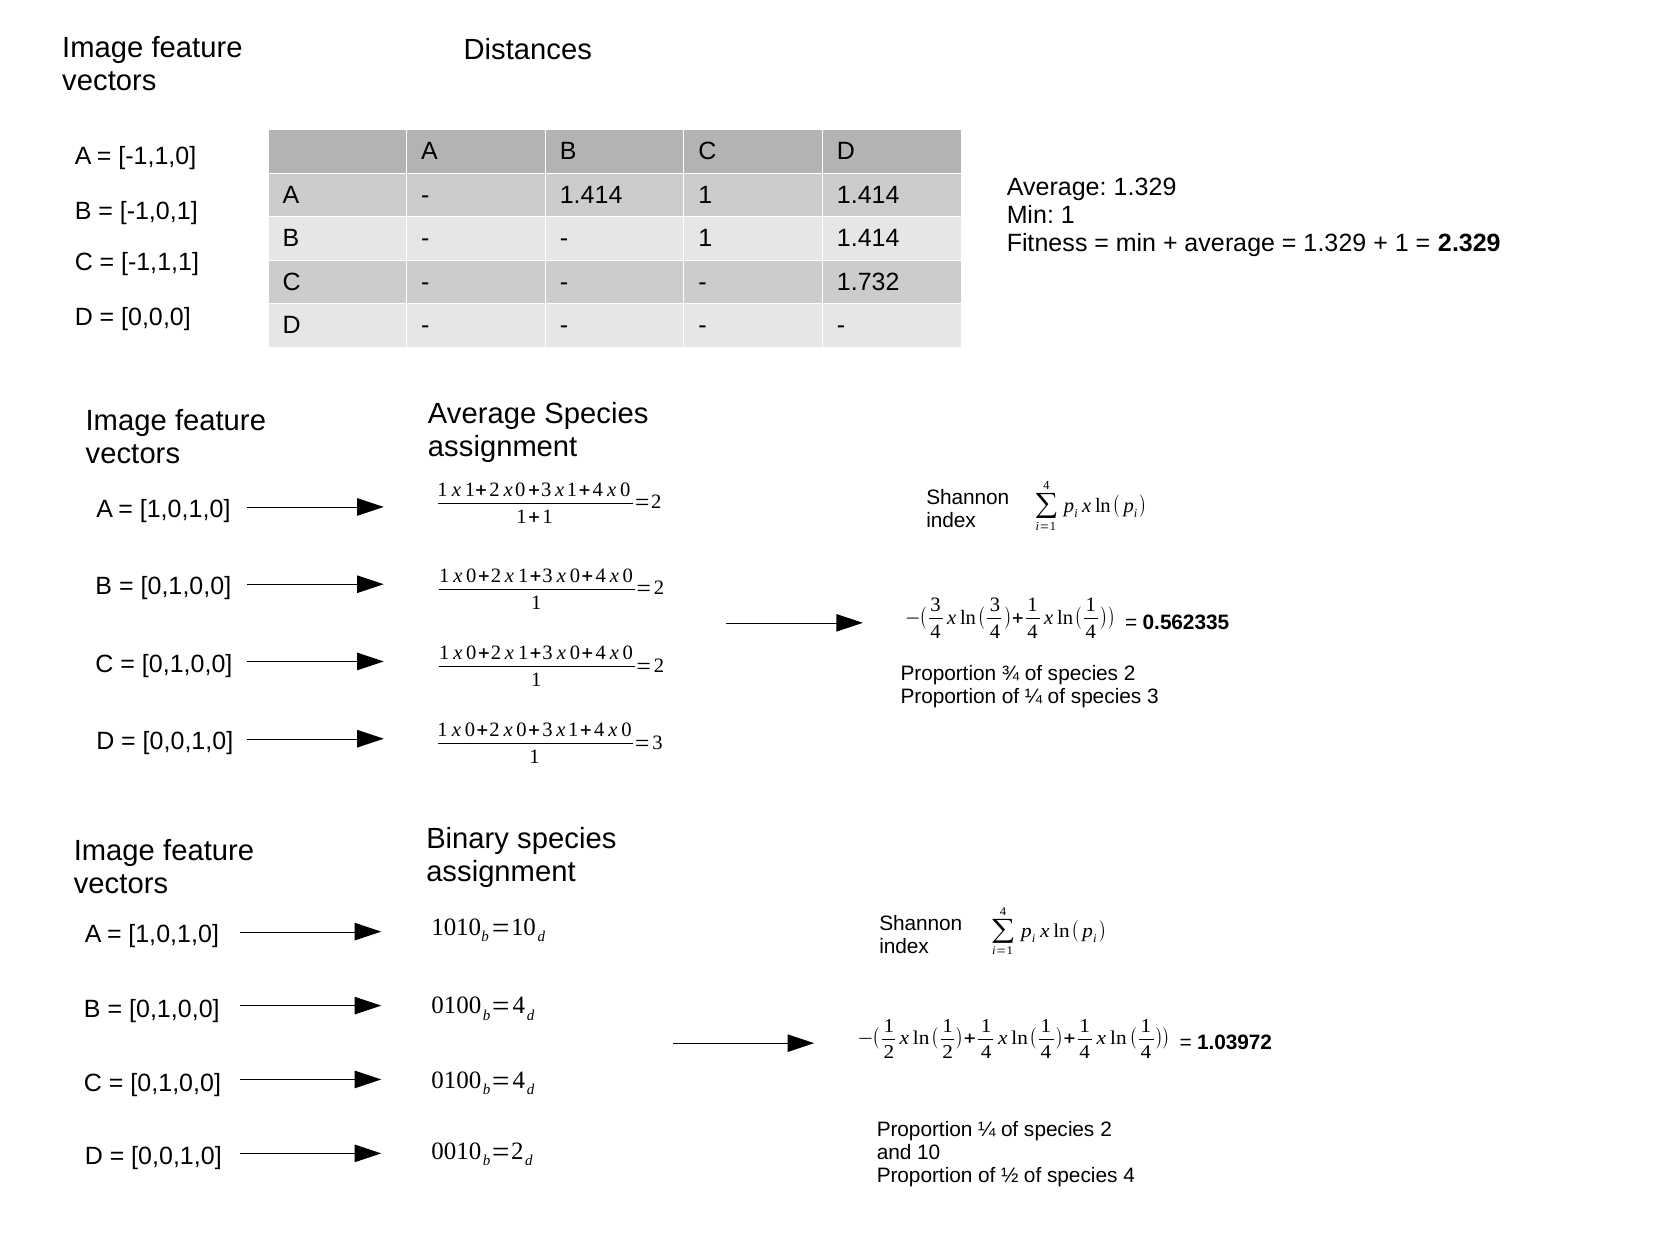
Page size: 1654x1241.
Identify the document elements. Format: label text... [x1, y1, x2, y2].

table_cell - [407, 174, 545, 216]
chart [431, 718, 668, 768]
text_box B = [-1,0,1] [60, 188, 268, 233]
text_box Image feature vectors [59, 826, 301, 907]
text_box Shannon index [864, 904, 986, 971]
table_cell - [407, 304, 545, 347]
text_box B = [0,1,0,0] [80, 564, 344, 608]
table_cell 1 [684, 174, 822, 216]
chart [899, 593, 1120, 643]
chart [432, 641, 669, 691]
chart [425, 992, 541, 1024]
table_cell - [546, 261, 683, 303]
table_cell - [823, 304, 961, 347]
table_cell - [407, 261, 545, 303]
chart [425, 913, 552, 945]
table_cell - [407, 217, 545, 260]
text_box Proportion ¼ of species 2 and 10 Proportion of ½ of species 4 [862, 1110, 1164, 1241]
table_cell - [546, 304, 683, 347]
chart [851, 1015, 1175, 1062]
text_box Image feature vectors [47, 23, 331, 104]
chart [986, 904, 1111, 958]
text_box D = [0,0,1,0] [81, 719, 355, 763]
table_cell C [269, 261, 406, 303]
table_cell B [269, 217, 406, 260]
table_cell A [269, 174, 406, 216]
chart [425, 1137, 540, 1170]
text_box C = [-1,1,1] [60, 240, 268, 284]
table_cell - [684, 261, 822, 303]
text_box A = [-1,1,0] [60, 134, 268, 178]
text_box Image feature vectors [70, 396, 306, 478]
table_cell 1.414 [823, 217, 961, 260]
text_box Average Species assignment [413, 389, 736, 482]
table_cell 1.414 [823, 174, 961, 216]
table_cell - [684, 304, 822, 347]
text_box Shannon index [911, 477, 1030, 540]
text_box A = [1,0,1,0] [81, 487, 335, 531]
text_box = 1.03972 [1164, 1023, 1323, 1062]
table_cell - [546, 217, 683, 260]
chart [425, 1066, 541, 1099]
chart [432, 564, 669, 614]
text_box D = [0,0,1,0] [70, 1134, 352, 1178]
table_header C [684, 130, 822, 173]
text_box D = [0,0,0] [60, 295, 268, 339]
table_header [269, 130, 406, 173]
text_box A = [1,0,1,0] [70, 912, 331, 956]
text_box Average: 1.329 Min: 1 Fitness = min + average = 1.329 + 1 = 2.329 [992, 165, 1524, 265]
table_cell D [269, 304, 406, 347]
table_cell 1.732 [823, 261, 961, 303]
text_box C = [0,1,0,0] [69, 1060, 331, 1105]
text_box Distances [448, 25, 792, 74]
text_box B = [0,1,0,0] [69, 987, 341, 1031]
chart [431, 482, 667, 528]
text_box C = [0,1,0,0] [80, 642, 335, 686]
chart [1030, 478, 1151, 534]
table_cell 1.414 [546, 174, 683, 216]
table_header B [546, 130, 683, 173]
text_box Proportion ¾ of species 2 Proportion of ¼ of species 3 [885, 654, 1182, 839]
text_box Binary species assignment [411, 814, 744, 896]
table_header A [407, 130, 545, 173]
text_box = 0.562335 [1110, 603, 1264, 642]
table_header D [823, 130, 961, 173]
table_cell 1 [684, 217, 822, 260]
